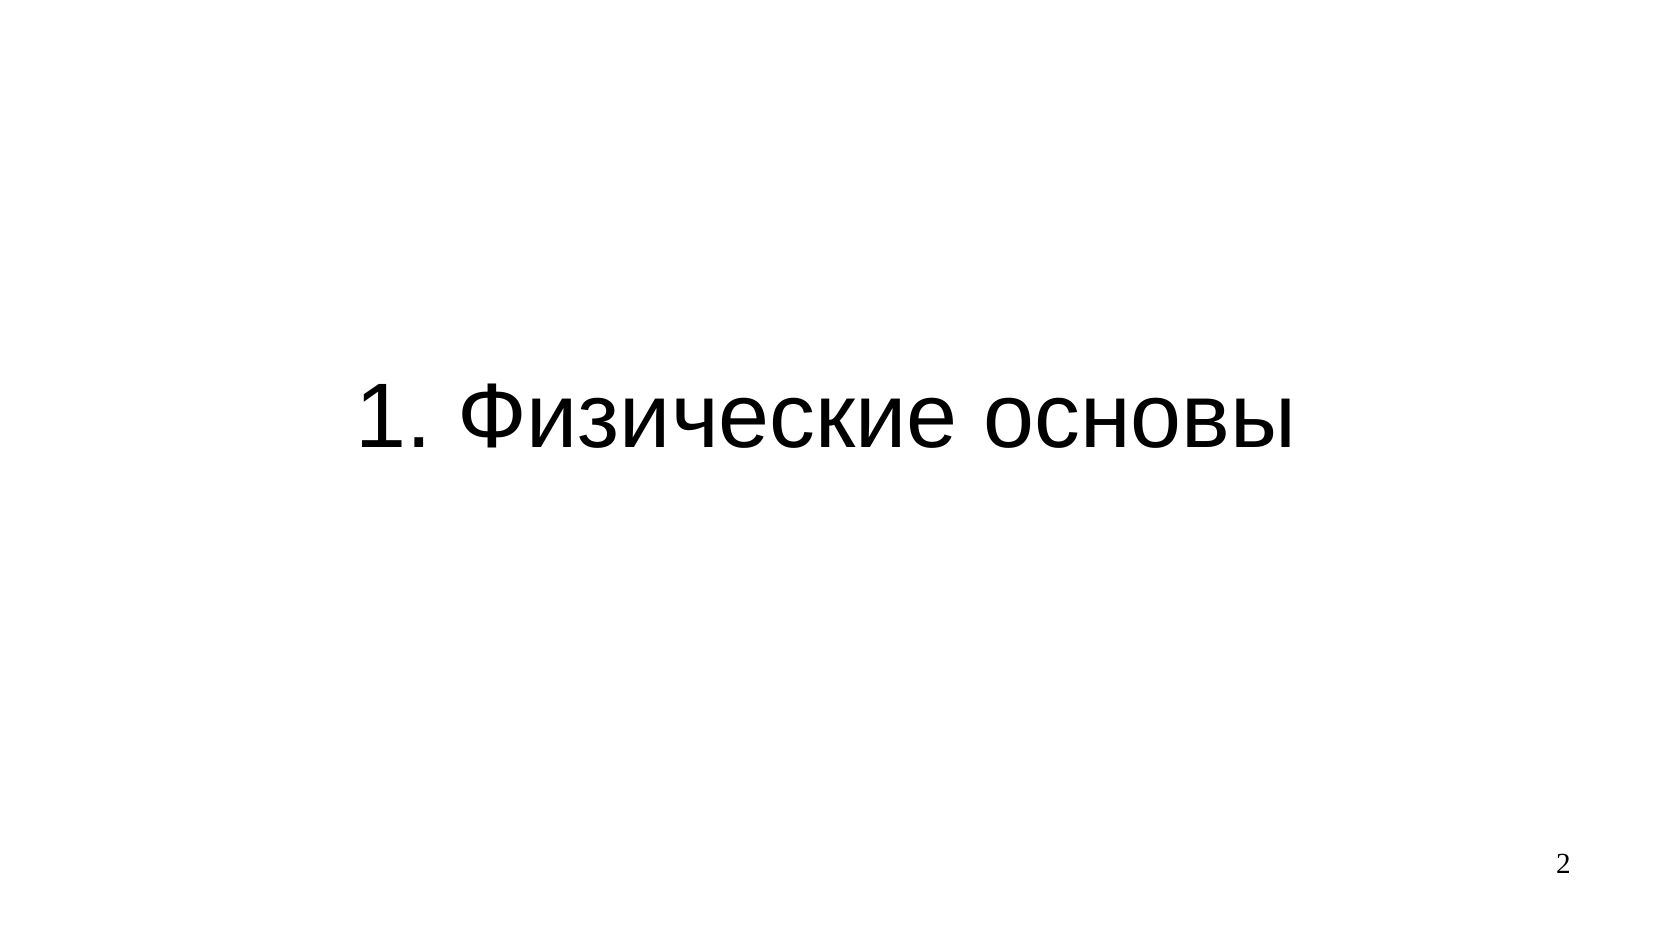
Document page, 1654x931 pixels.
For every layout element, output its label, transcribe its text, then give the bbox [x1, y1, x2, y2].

title 1. Физические основы [82, 338, 1571, 494]
